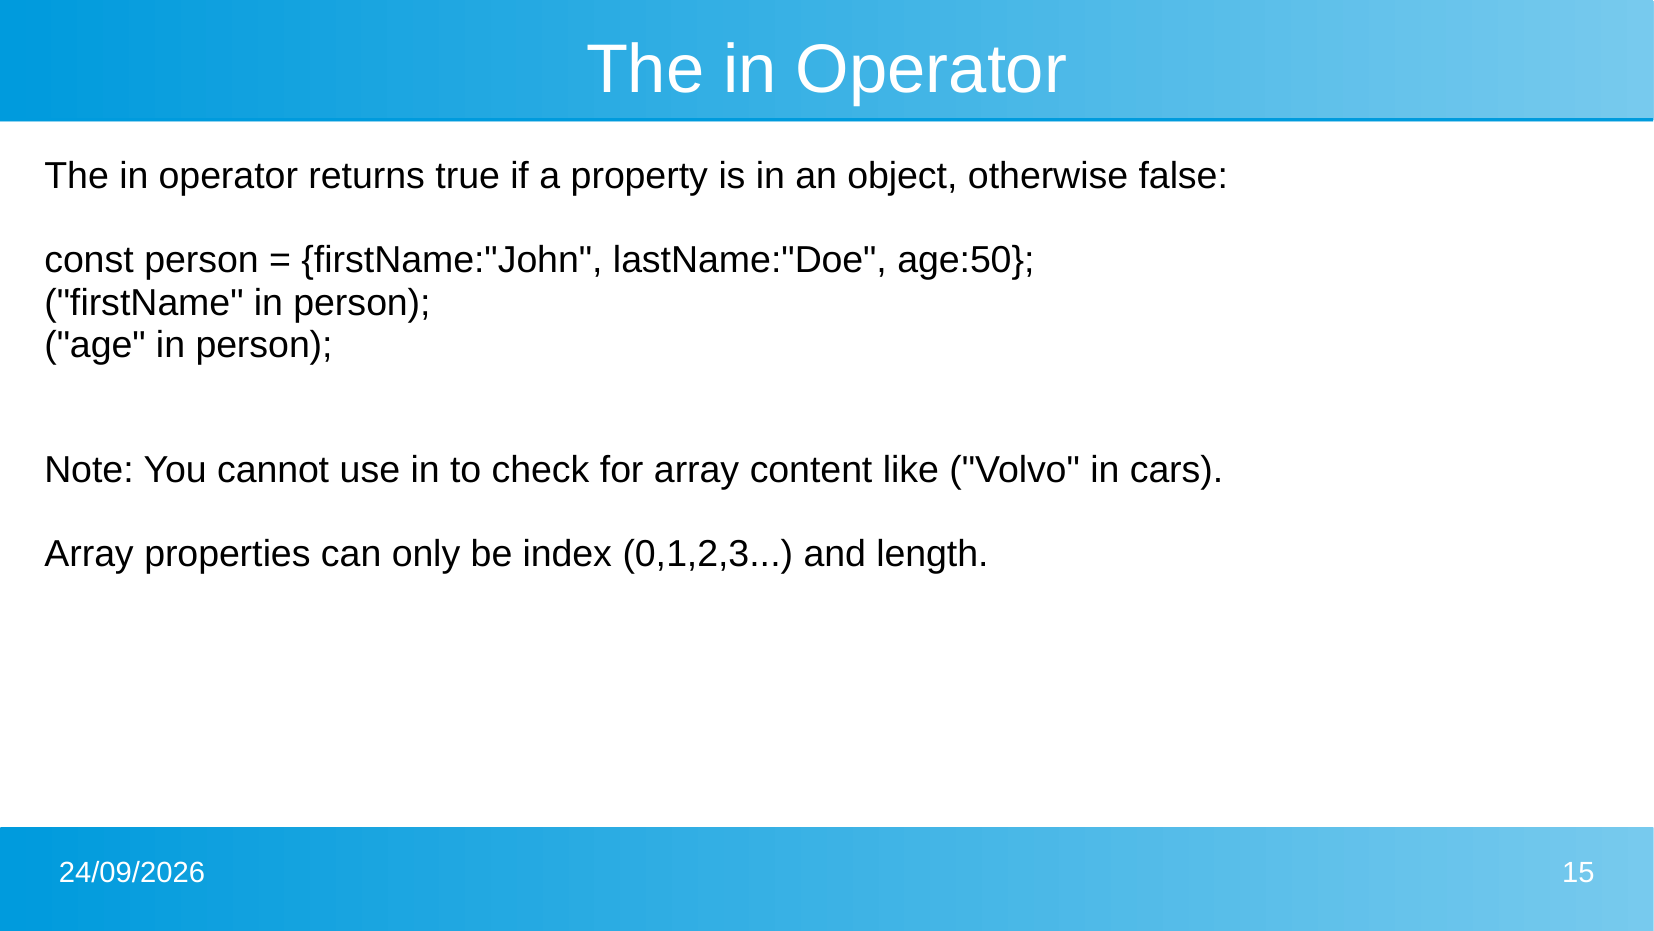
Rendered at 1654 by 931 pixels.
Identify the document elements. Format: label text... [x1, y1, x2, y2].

title The in Operator [59, 29, 1595, 108]
text_box The in operator returns true if a property is in an object, otherwise false: const person = {firstName:"John", lastName:"Doe", age:50}; ("firstName" in person); ("age" in person); Note: You cannot use in to check for array content like ("Volvo" in cars). Array properties can only be index (0,1,2,3...) and length. [29, 147, 1329, 583]
